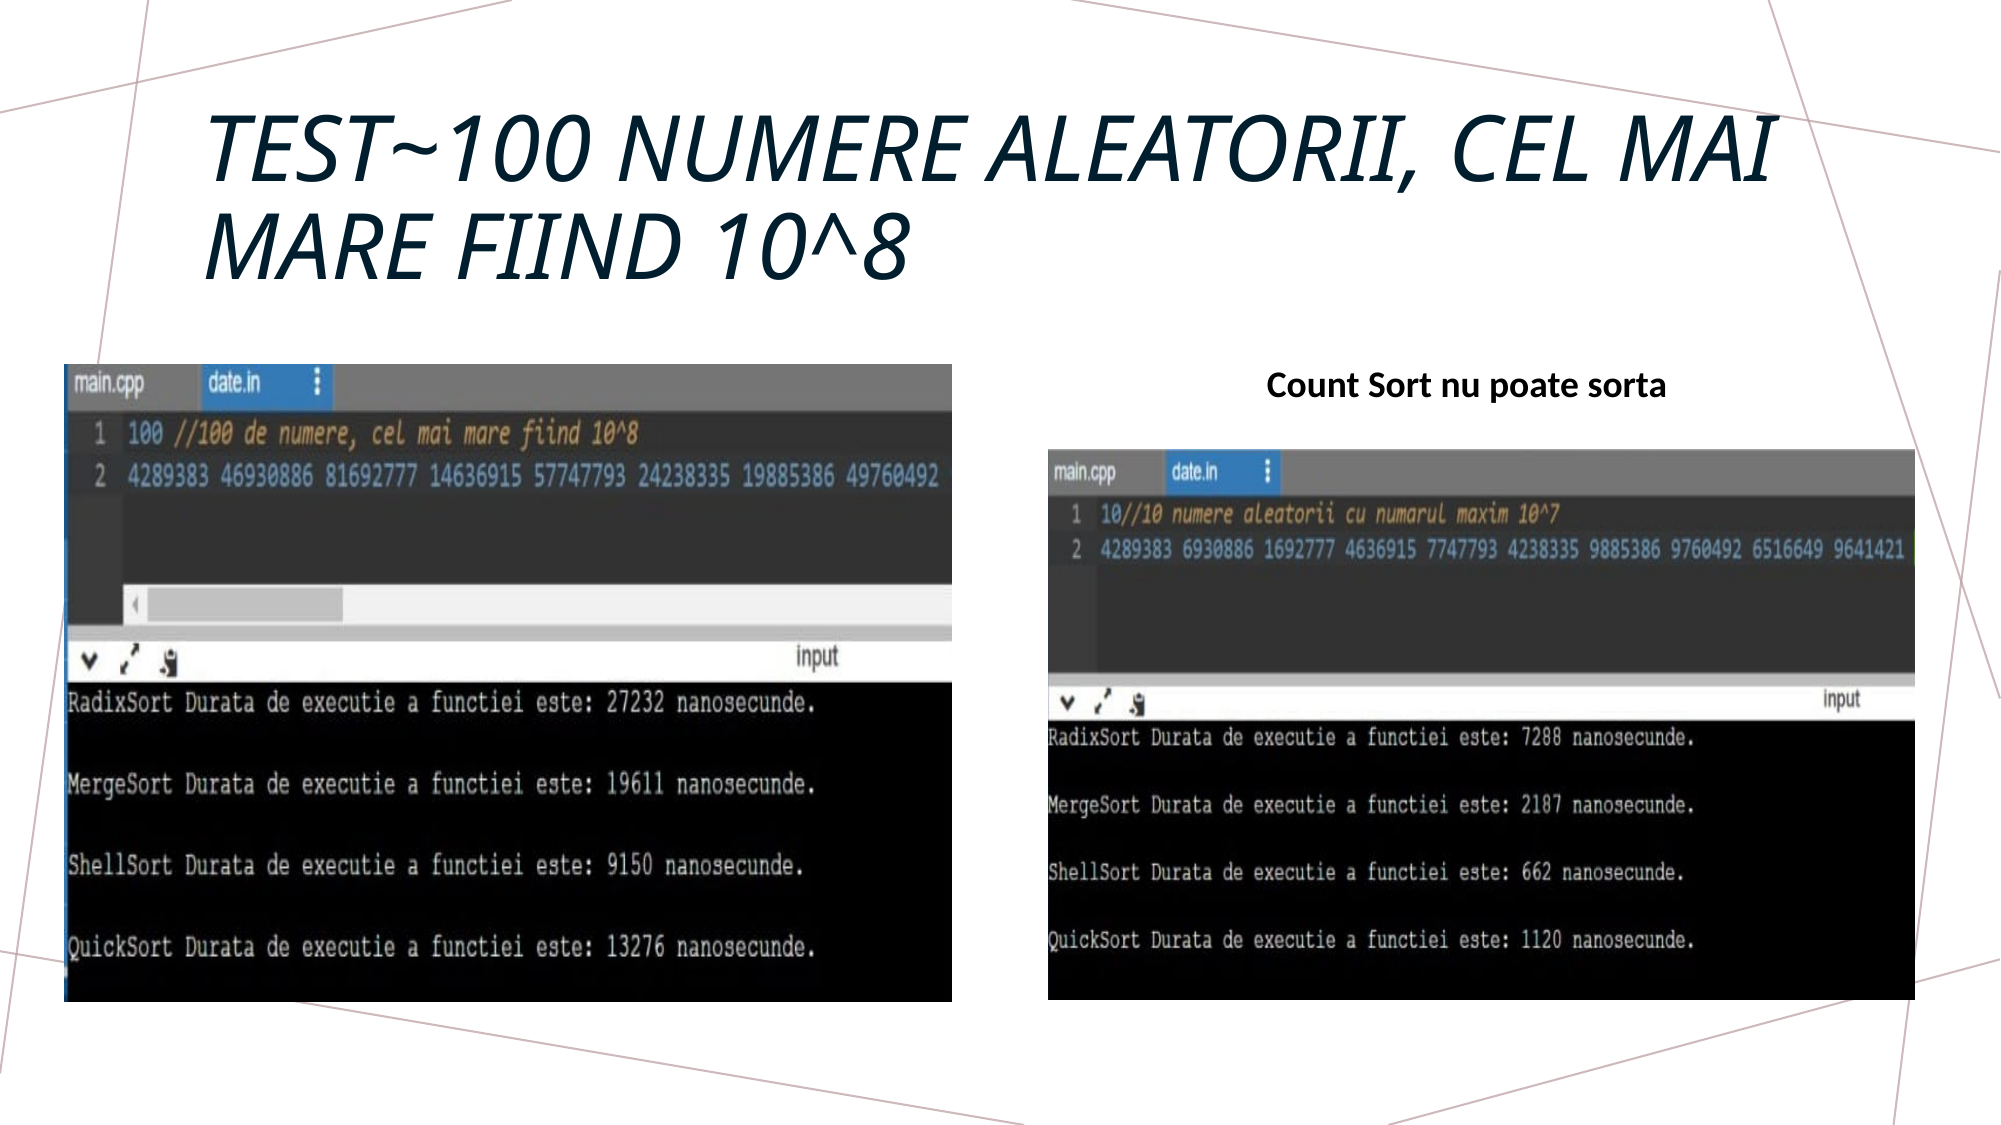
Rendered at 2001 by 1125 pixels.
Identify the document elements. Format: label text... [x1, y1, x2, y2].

picture [1048, 449, 1915, 1000]
text_box Count Sort nu poate sorta [1251, 352, 1843, 413]
picture [64, 364, 952, 1002]
title Test~100 numere aleatorii, cel mai mare fiind 10^8 [187, 87, 1813, 315]
